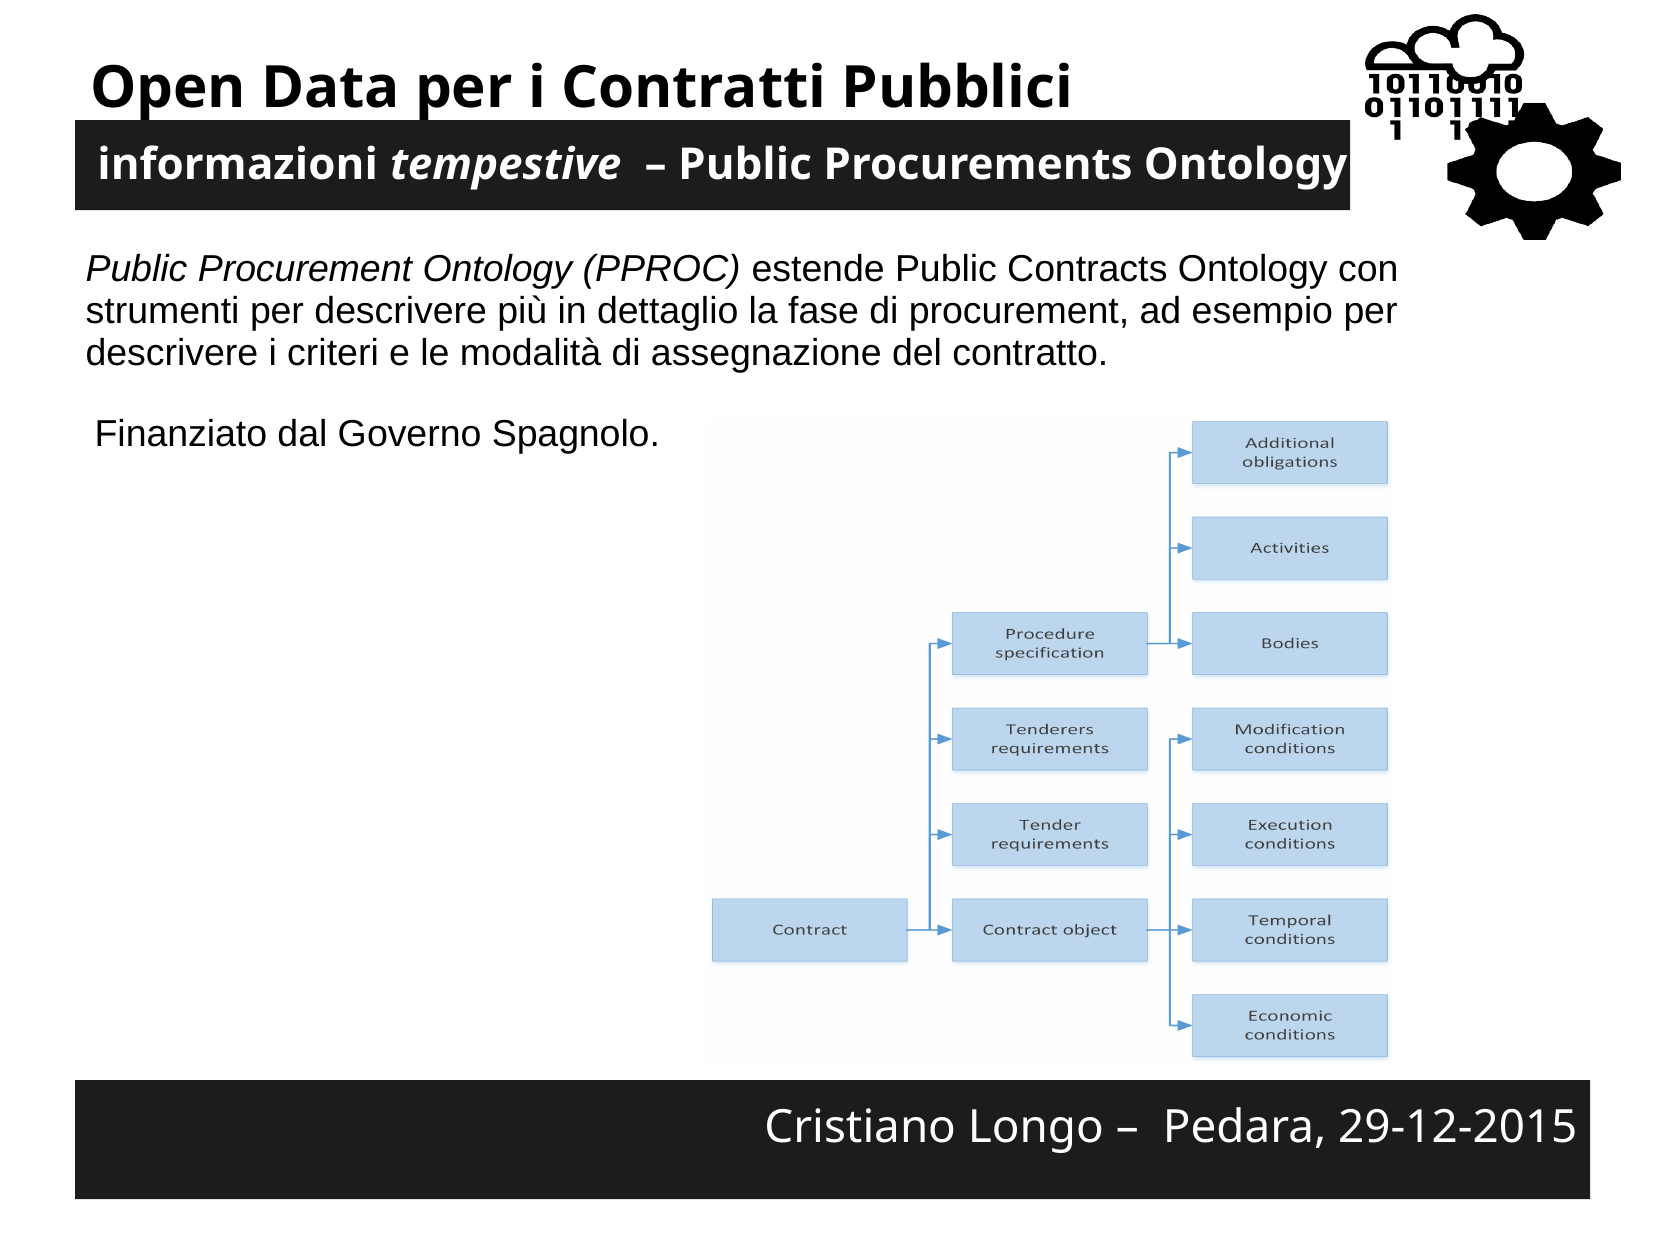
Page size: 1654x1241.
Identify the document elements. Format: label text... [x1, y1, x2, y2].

picture [705, 419, 1396, 1066]
list Cristiano Longo – Pedara, 29-12-2015 [75, 1080, 1591, 1200]
list Open Data per i Contratti Pubblici [75, 45, 1325, 120]
text_box Public Procurement Ontology (PPROC) estende Public Contracts Ontology con strumenti per descrivere più in dettaglio la fase di procurement, ad esempio per descrivere i criteri e le modalità di assegnazione del contratto. [70, 240, 1471, 381]
picture [1365, 14, 1621, 241]
list informazioni tempestive – Public Procurements Ontology [75, 120, 1351, 211]
text_box Finanziato dal Governo Spagnolo. [79, 405, 676, 462]
